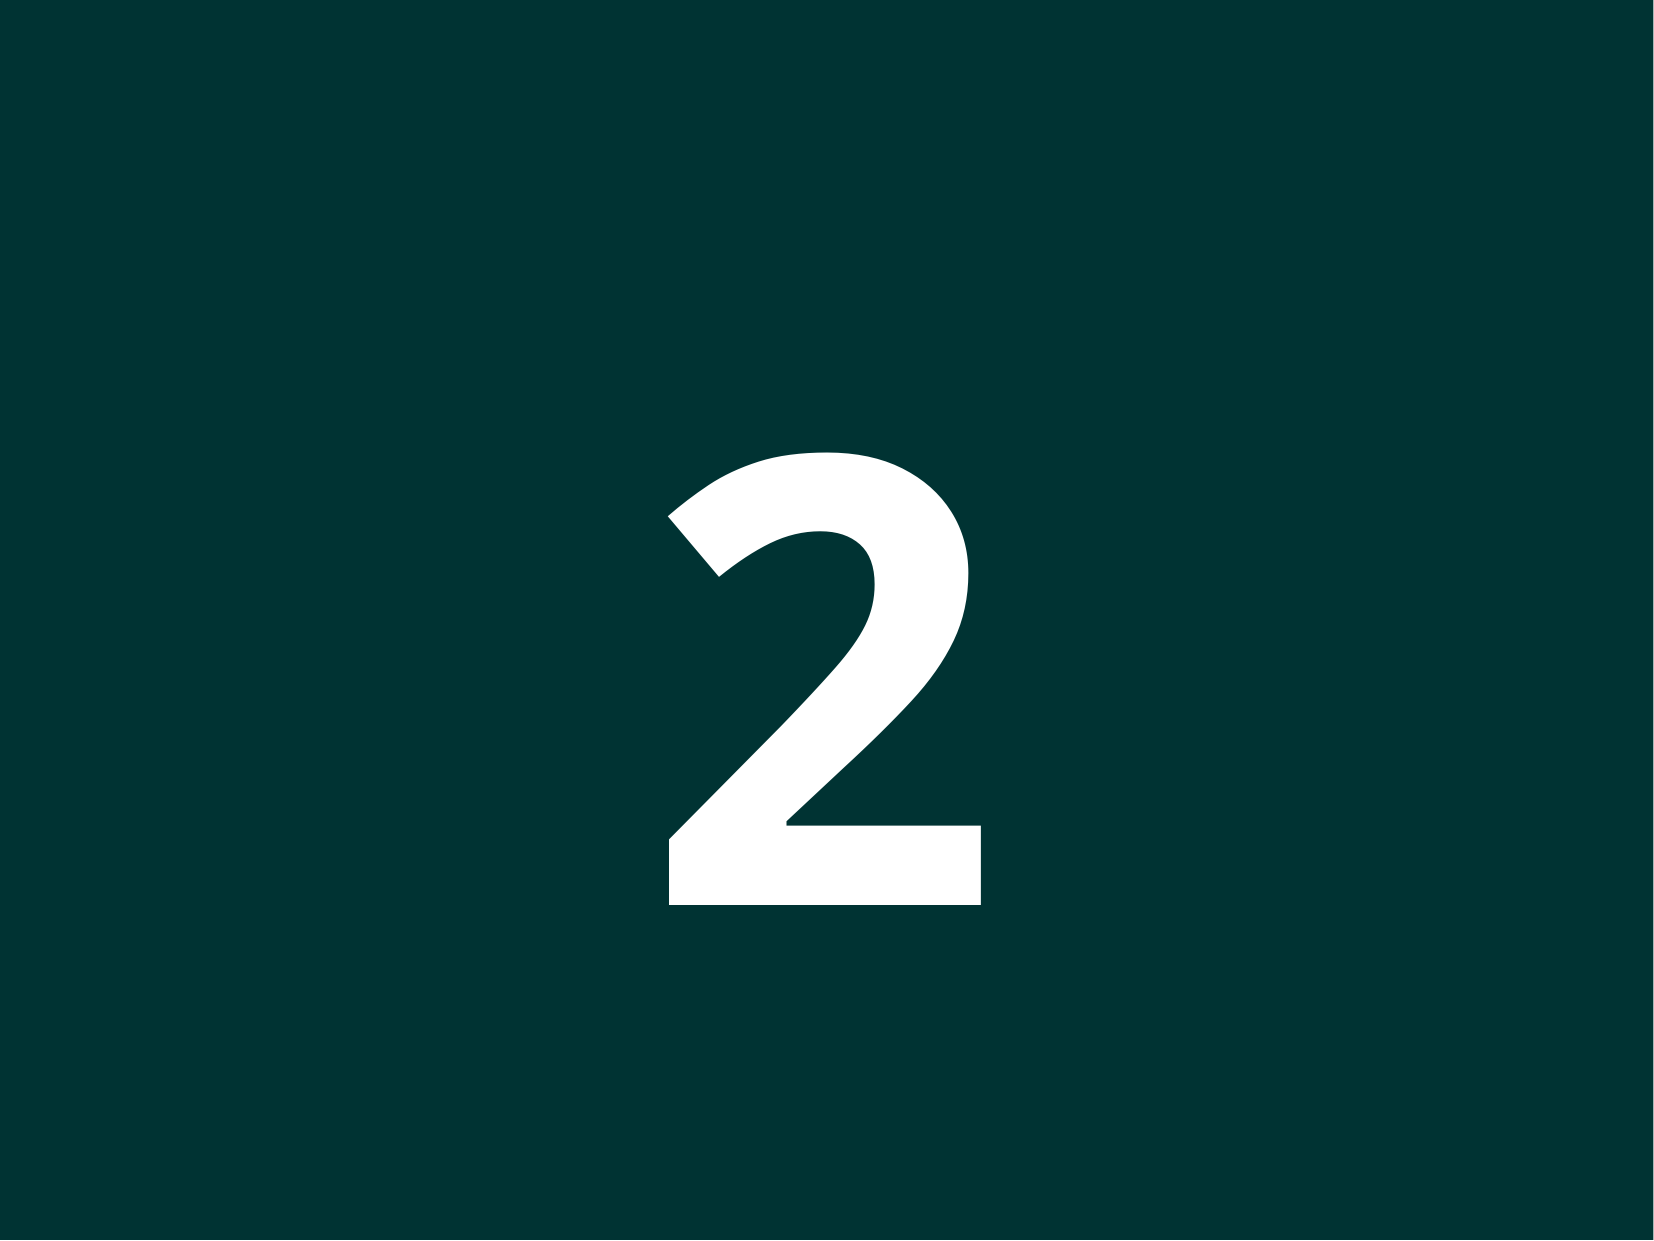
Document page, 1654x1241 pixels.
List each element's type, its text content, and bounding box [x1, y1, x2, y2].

text_box 2 [630, 229, 1021, 946]
